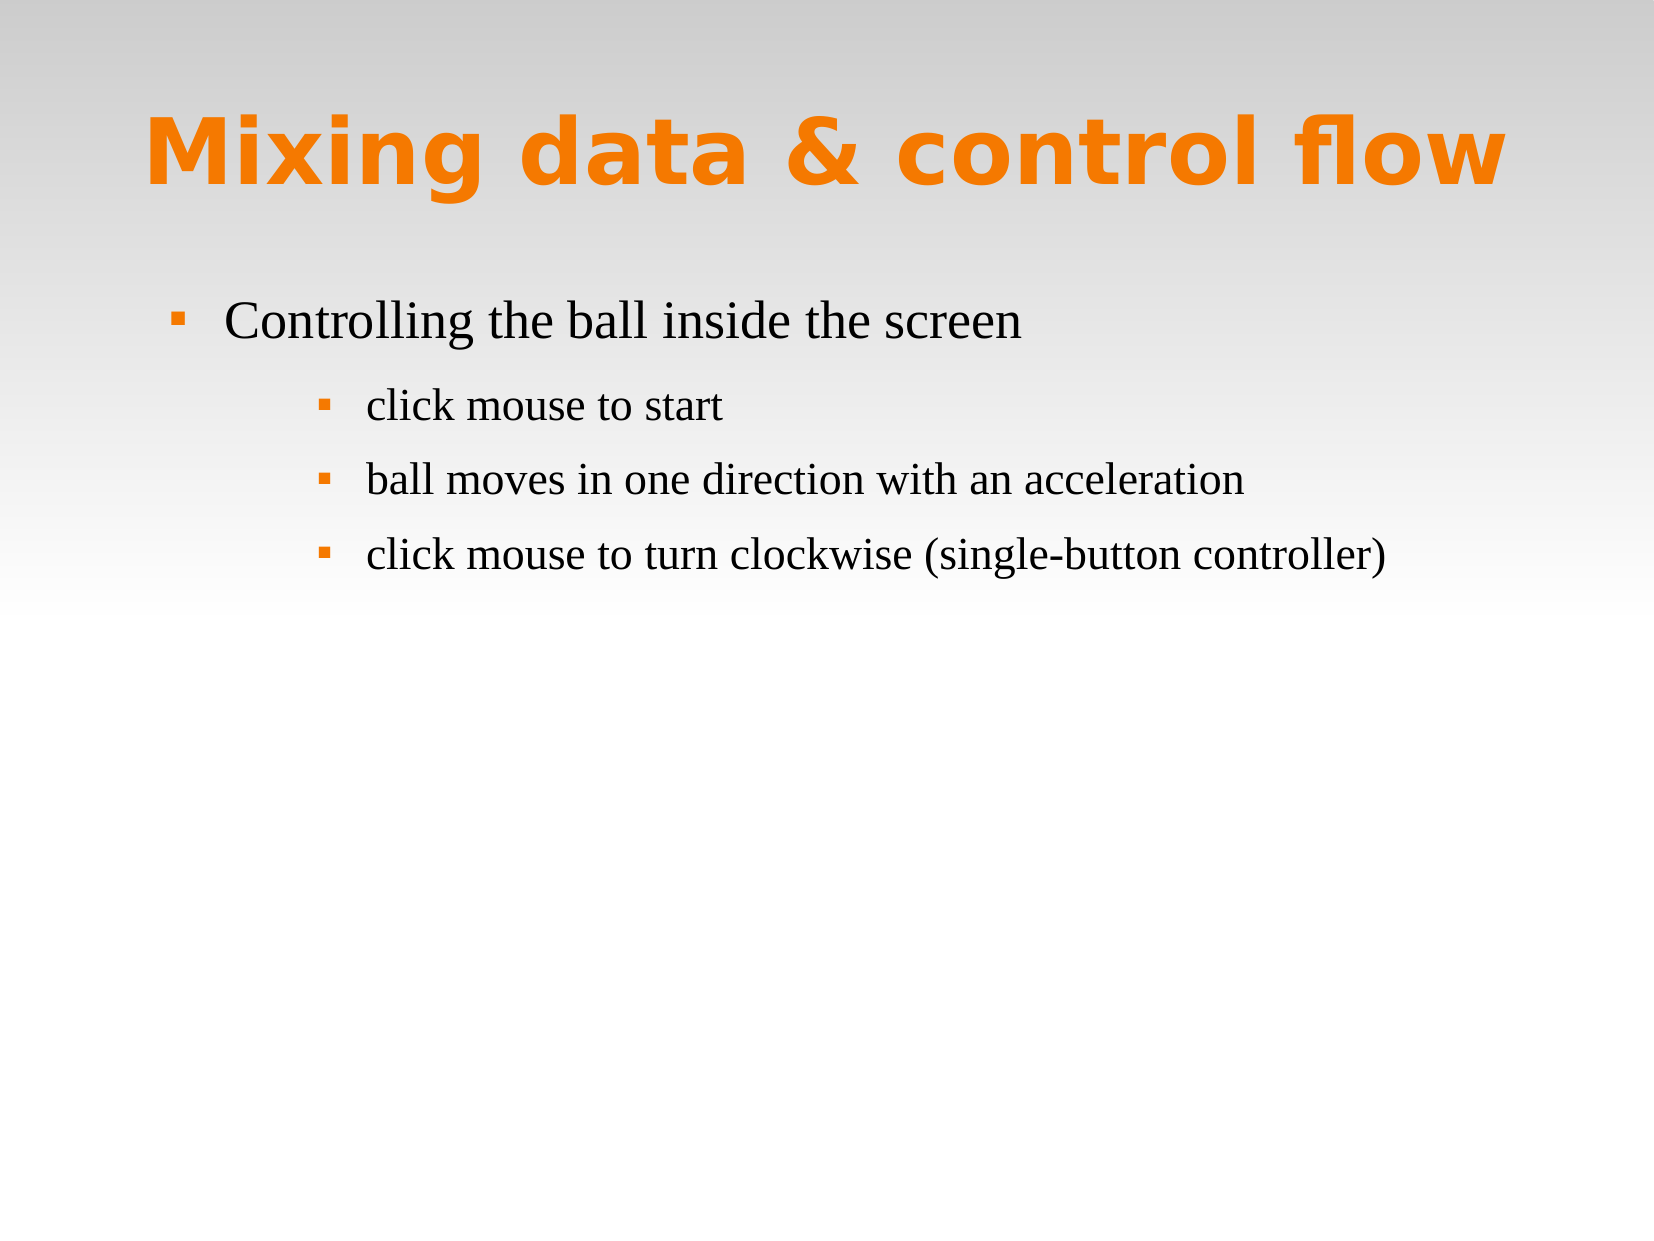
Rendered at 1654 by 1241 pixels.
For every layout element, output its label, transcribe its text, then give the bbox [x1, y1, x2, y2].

list Controlling the ball inside the screen click mouse to start ball moves in one direction with an acceleration click mouse to turn clockwise (single-button controller) [82, 290, 1571, 1132]
title Mixing data & control flow [82, 49, 1571, 257]
